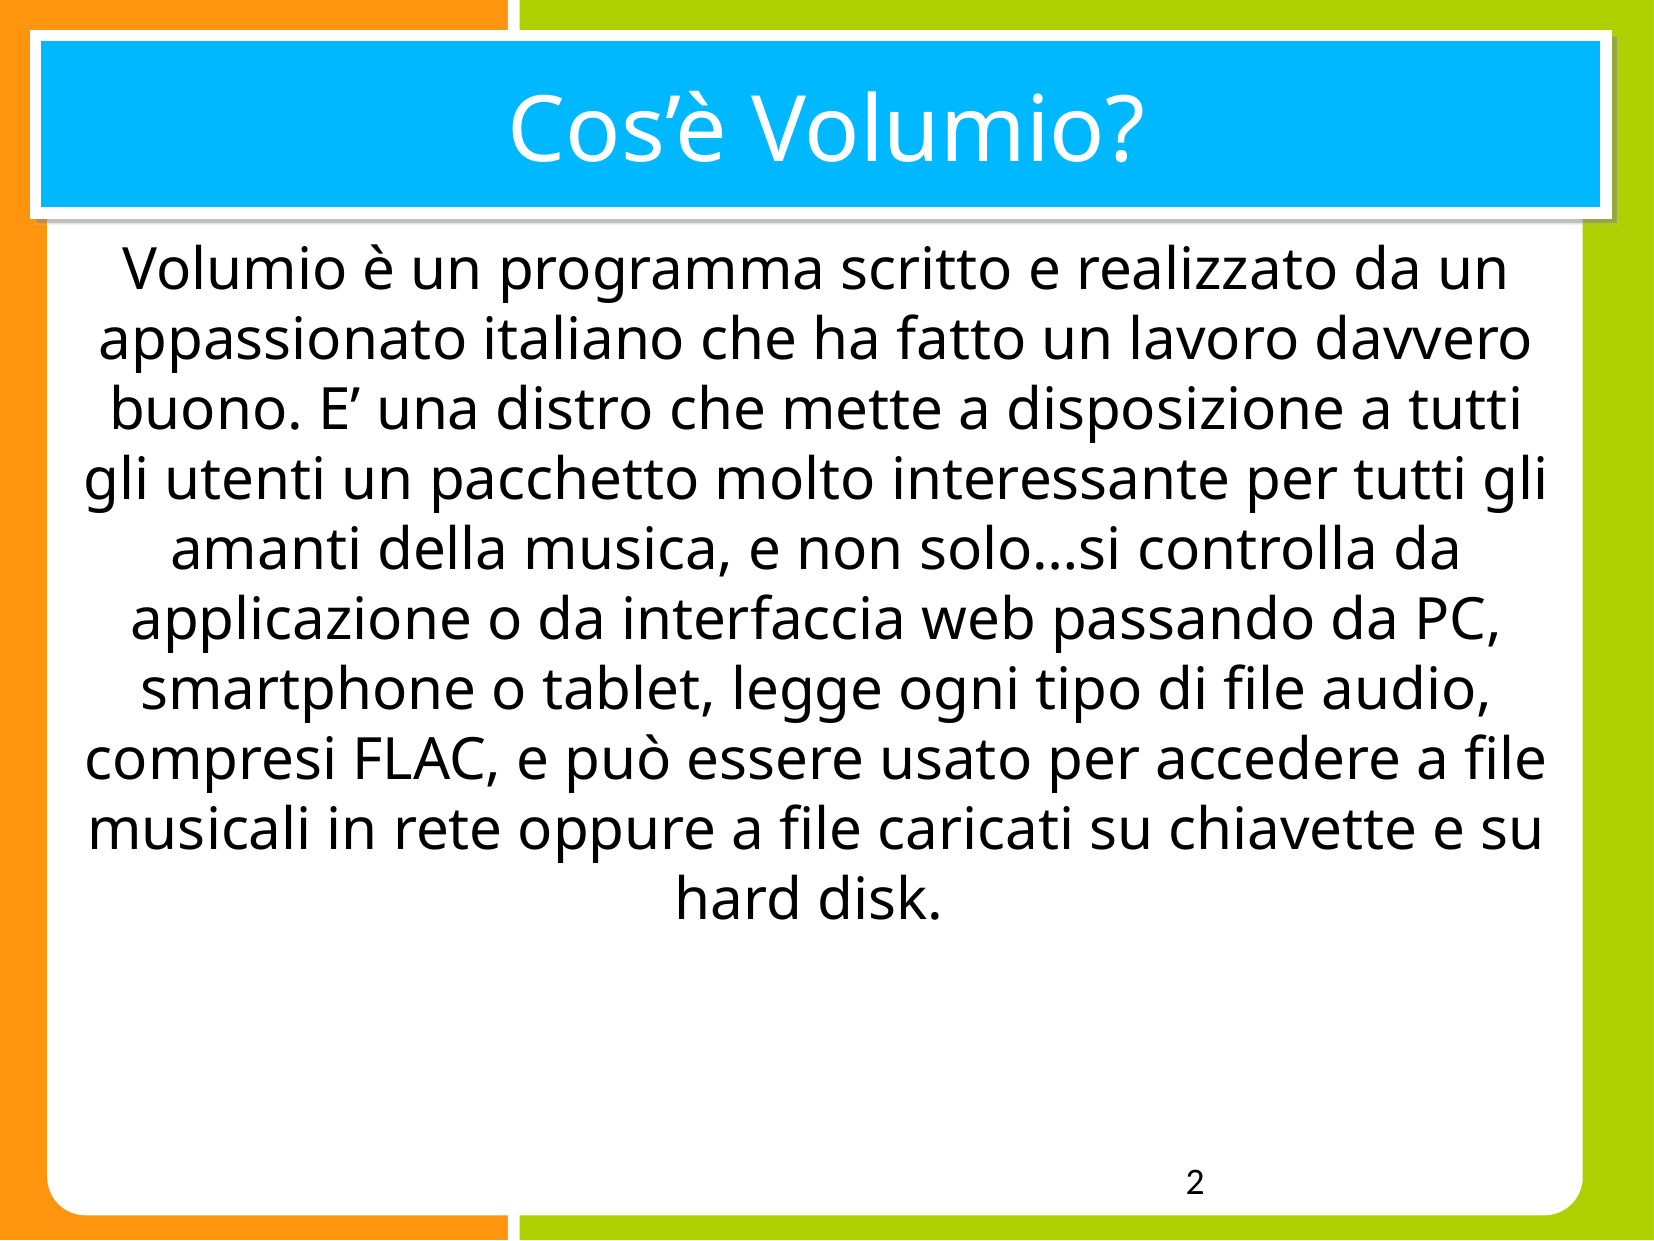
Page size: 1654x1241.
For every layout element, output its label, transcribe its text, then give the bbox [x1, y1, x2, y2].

title Cos’è Volumio? [82, 69, 1571, 181]
text_box Volumio è un programma scritto e realizzato da un appassionato italiano che ha fatto un lavoro davvero buono. E’ una distro che mette a disposizione a tutti gli utenti un pacchetto molto interessante per tutti gli amanti della musica, e non solo…si controlla da applicazione o da interfaccia web passando da PC, smartphone o tablet, legge ogni tipo di file audio, compresi FLAC, e può essere usato per accedere a file musicali in rete oppure a file caricati su chiavette e su hard disk. [62, 223, 1571, 938]
text_box <numero> [1185, 1157, 1548, 1216]
